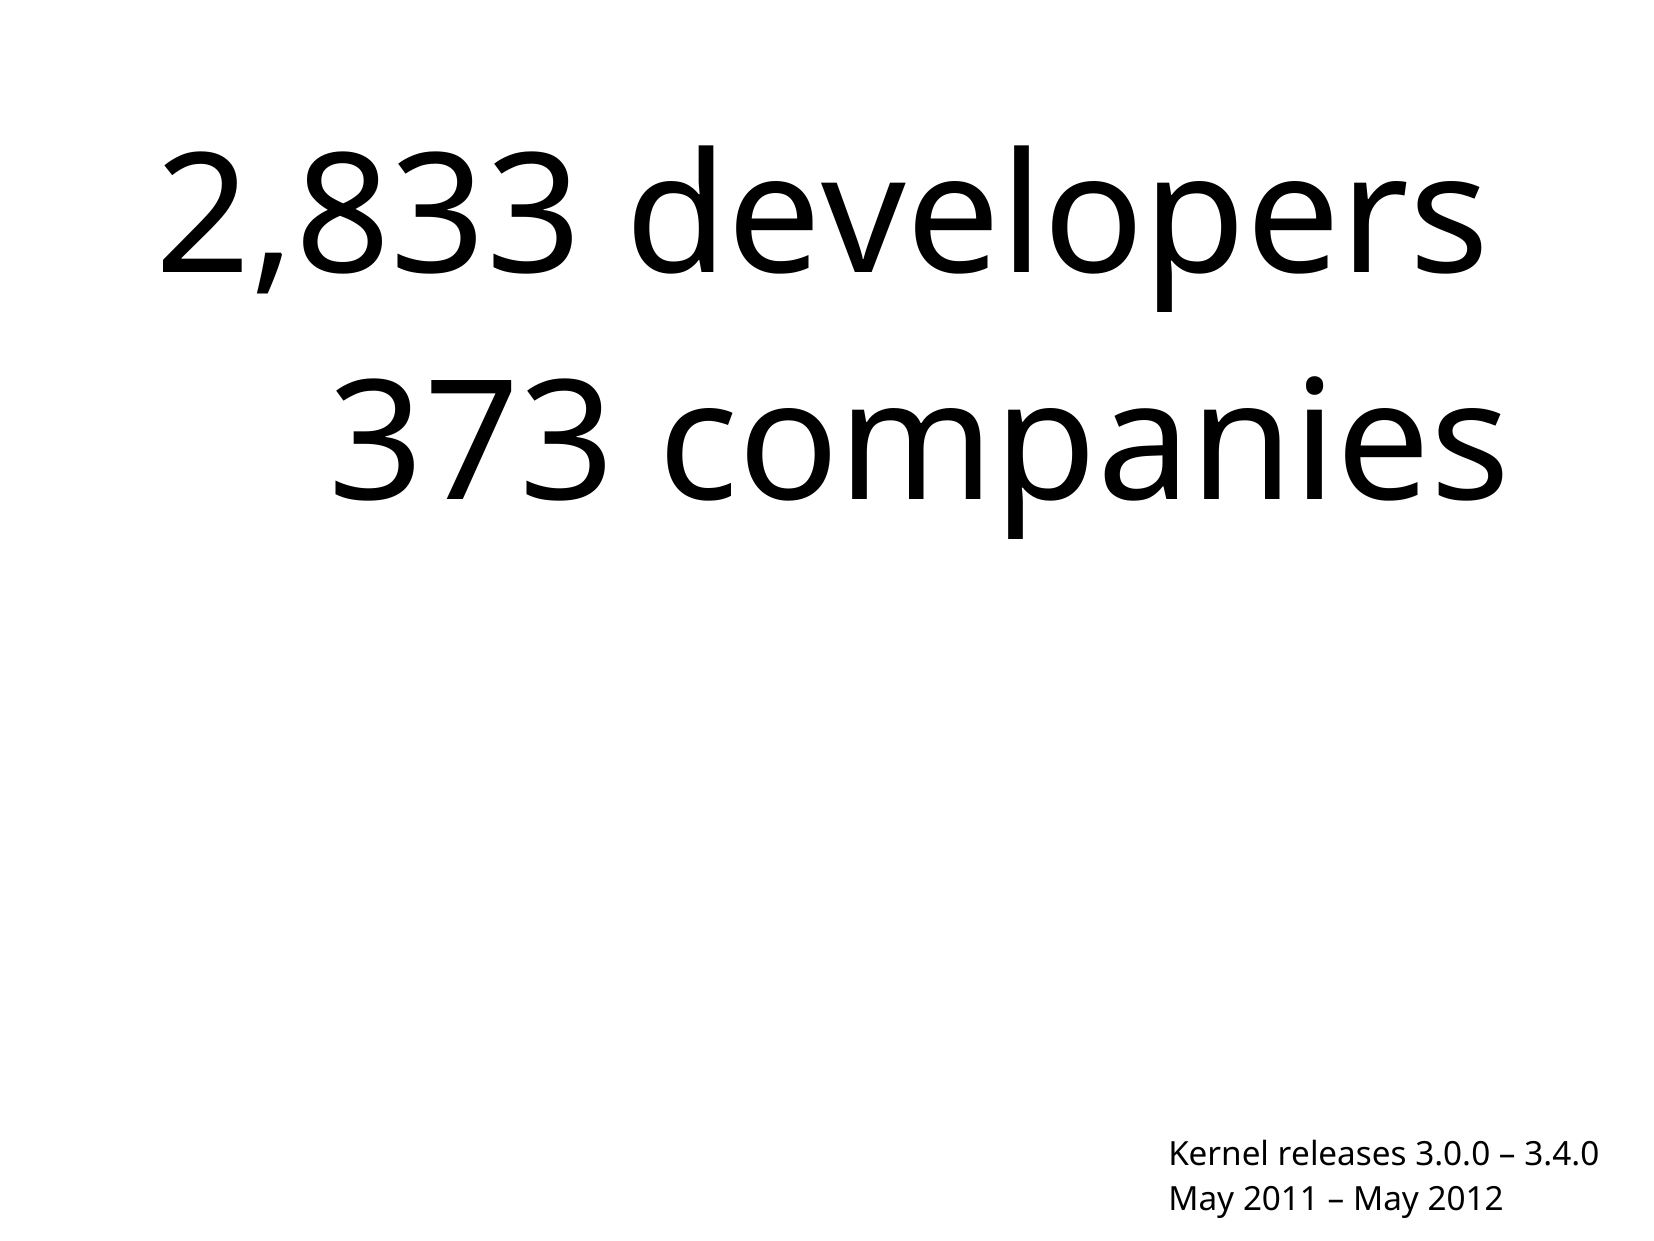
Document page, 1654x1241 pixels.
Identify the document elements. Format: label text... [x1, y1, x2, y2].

text_box 2,833 developers 373 companies [140, 86, 1504, 503]
text_box Kernel releases 3.0.0 – 3.4.0 May 2011 – May 2012 [1153, 1122, 1623, 1217]
